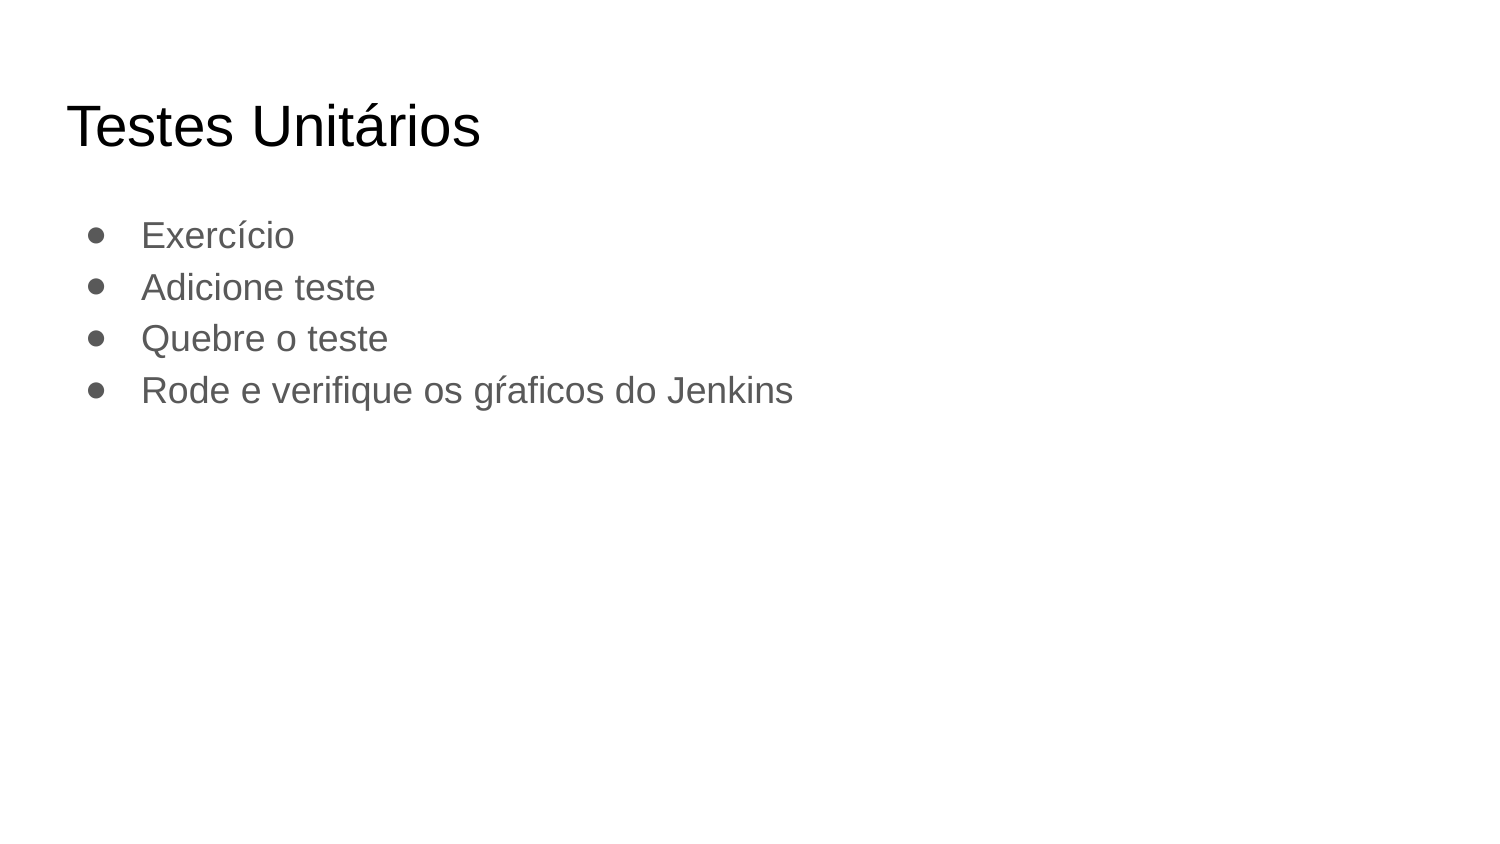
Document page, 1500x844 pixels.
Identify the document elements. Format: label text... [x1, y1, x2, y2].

title Testes Unitários [51, 72, 1449, 167]
list Exercício Adicione teste Quebre o teste Rode e verifique os gŕaficos do Jenkins [51, 189, 1489, 750]
